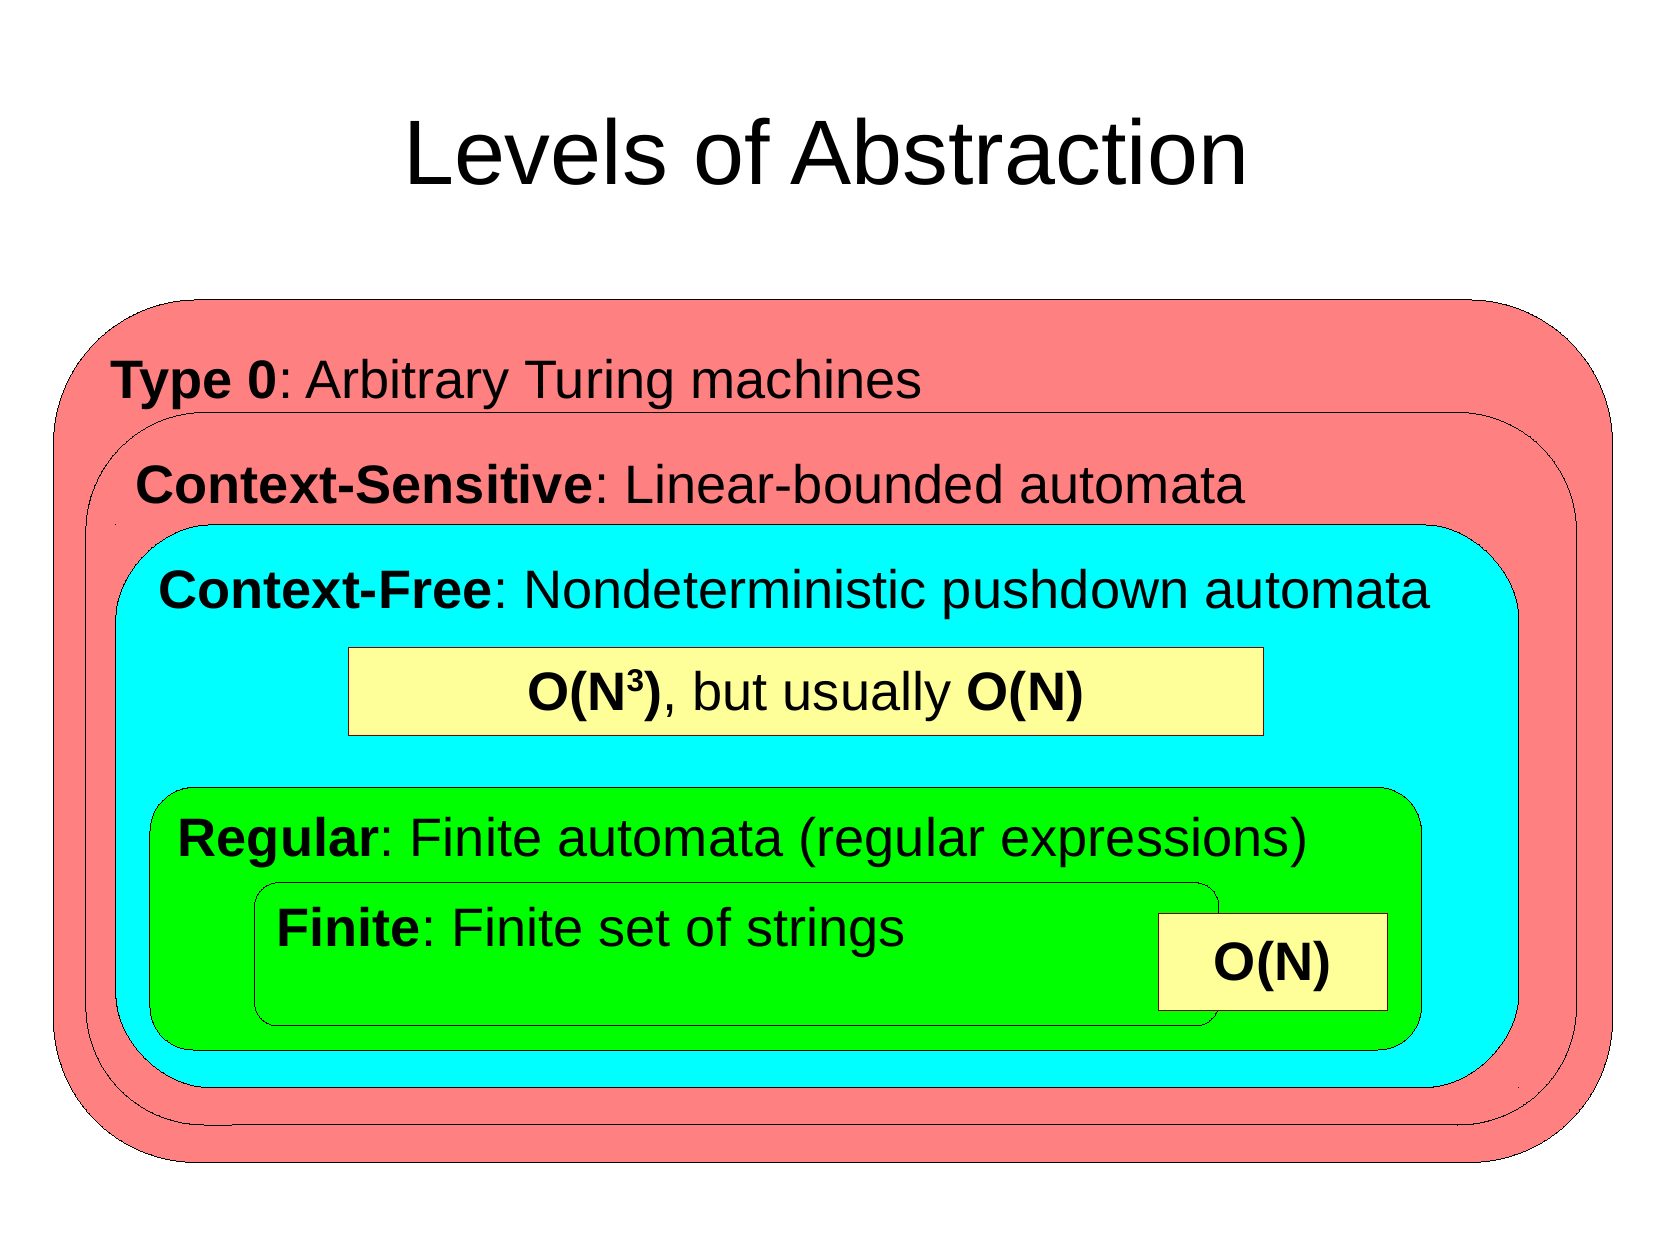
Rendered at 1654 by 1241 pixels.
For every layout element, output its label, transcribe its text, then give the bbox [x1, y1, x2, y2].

text_box Regular: Finite automata (regular expressions) [149, 787, 1422, 1051]
text_box [115, 556, 143, 1056]
title Levels of Abstraction [82, 49, 1571, 257]
text_box [147, 1060, 1488, 1088]
text_box Context-Free: Nondeterministic pushdown automata [143, 552, 1492, 1060]
text_box Context-Sensitive: Linear-bounded automata [85, 412, 1577, 1126]
text_box O(N3), but usually O(N) [348, 647, 1264, 736]
text_box [1492, 556, 1519, 1056]
text_box Finite: Finite set of strings [254, 882, 1219, 1026]
text_box Type 0: Arbitrary Turing machines [53, 299, 1613, 1163]
text_box [147, 524, 1488, 552]
text_box O(N) [1158, 913, 1388, 1011]
